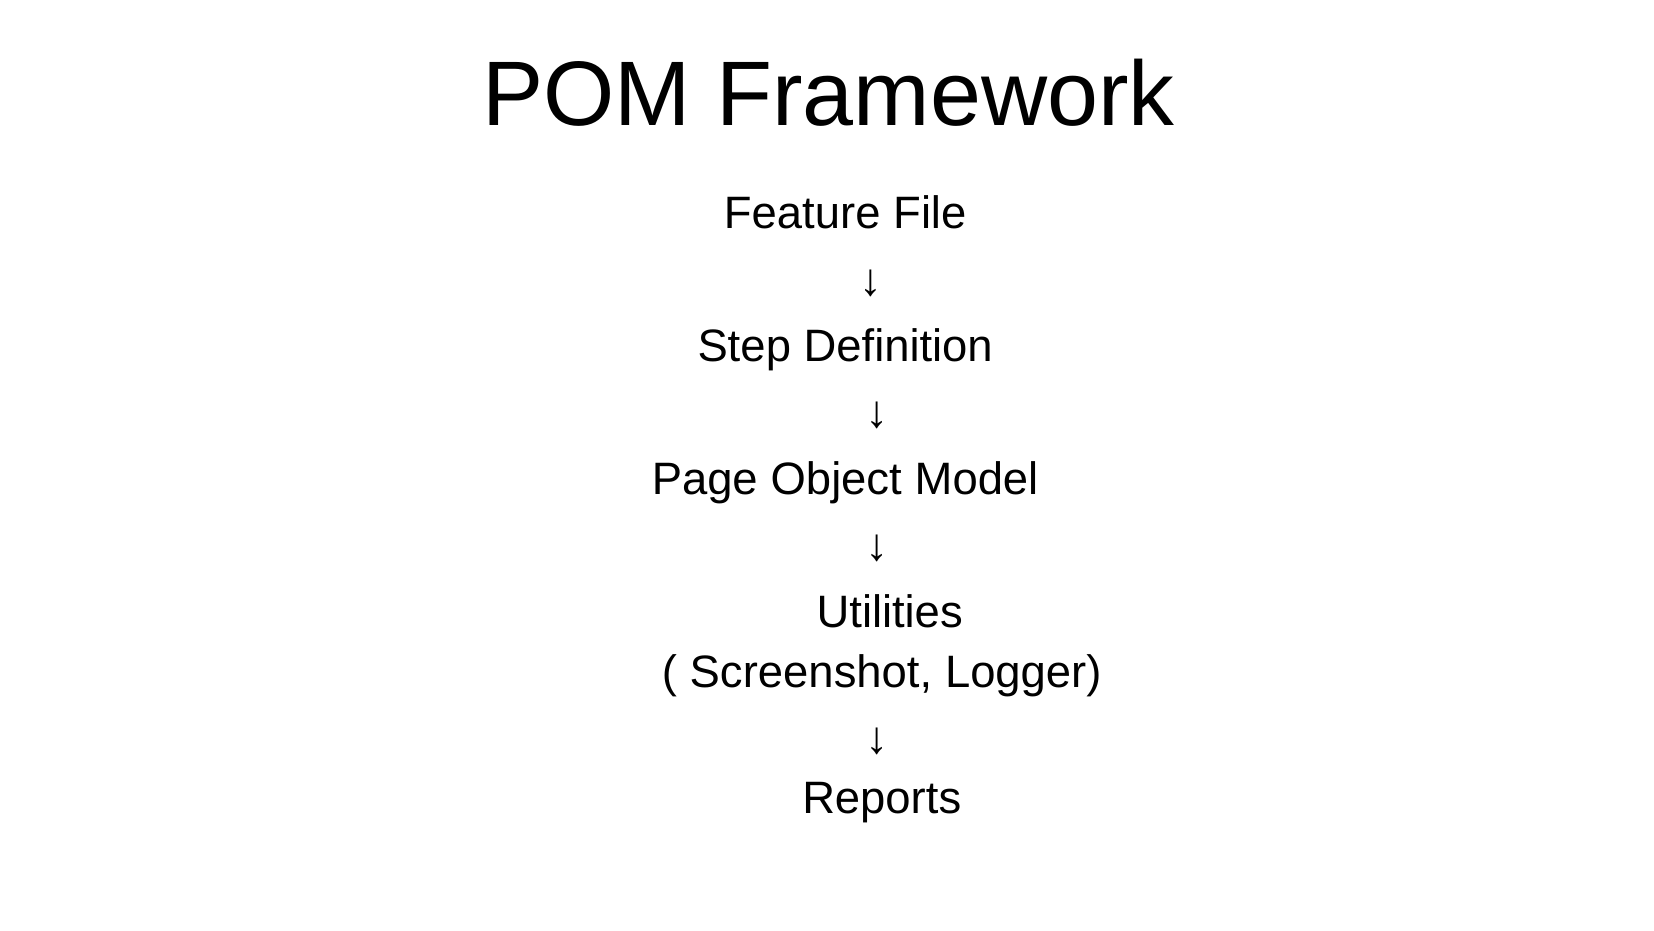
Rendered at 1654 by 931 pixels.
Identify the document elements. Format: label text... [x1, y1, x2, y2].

title POM Framework [82, 37, 1576, 151]
list Feature File ↓ Step Definition ↓ Page Object Model ↓ Utilities ( Screenshot, Logger) ↓ Reports [82, 187, 1571, 826]
